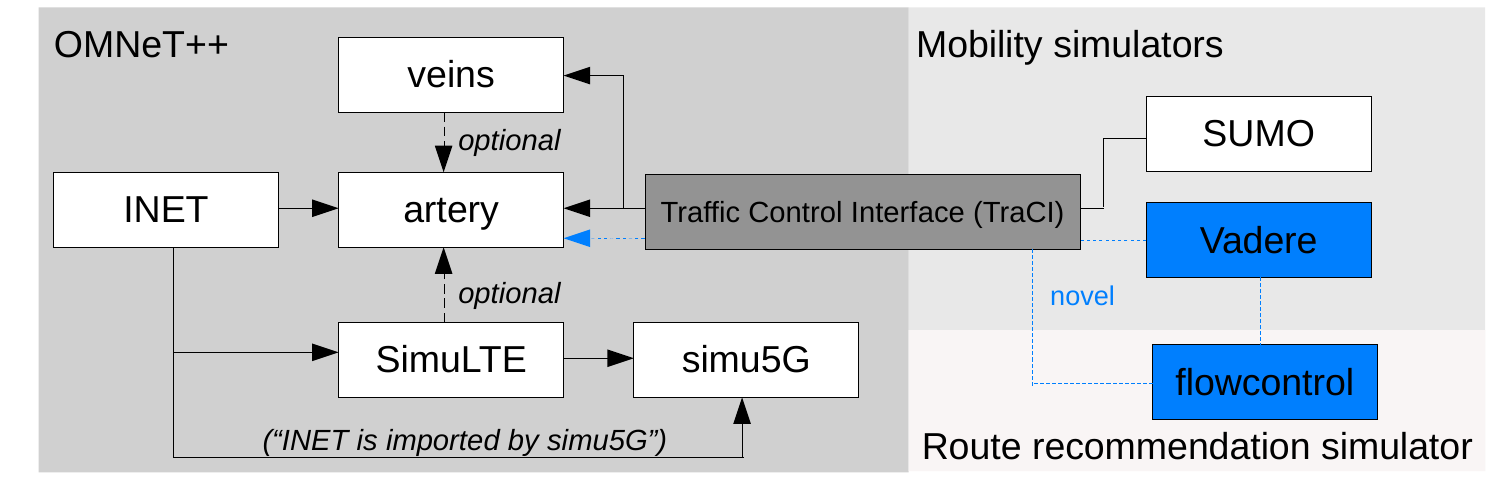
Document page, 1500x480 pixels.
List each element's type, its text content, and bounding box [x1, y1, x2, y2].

text_box Vadere [1146, 202, 1372, 278]
text_box veins [338, 37, 564, 113]
text_box SimuLTE [338, 322, 564, 398]
text_box [174, 209, 443, 352]
text_box Traffic Control Interface (TraCI) [645, 174, 1081, 250]
text_box [174, 353, 742, 457]
text_box simu5G [633, 322, 859, 398]
text_box Mobility simulators [901, 16, 1431, 116]
text_box optional [443, 116, 699, 216]
text_box [445, 76, 623, 116]
text_box OMNeT++ [39, 16, 250, 74]
text_box (“INET is imported by simu5G”) [247, 416, 716, 480]
text_box artery [338, 172, 564, 248]
text_box novel [1035, 273, 1261, 319]
text_box flowcontrol [1152, 344, 1378, 420]
text_box optional [443, 270, 699, 369]
text_box [38, 7, 1486, 473]
text_box Route recommendation simulator [907, 418, 1500, 480]
text_box INET [53, 172, 279, 248]
text_box SUMO [1146, 116, 1372, 172]
